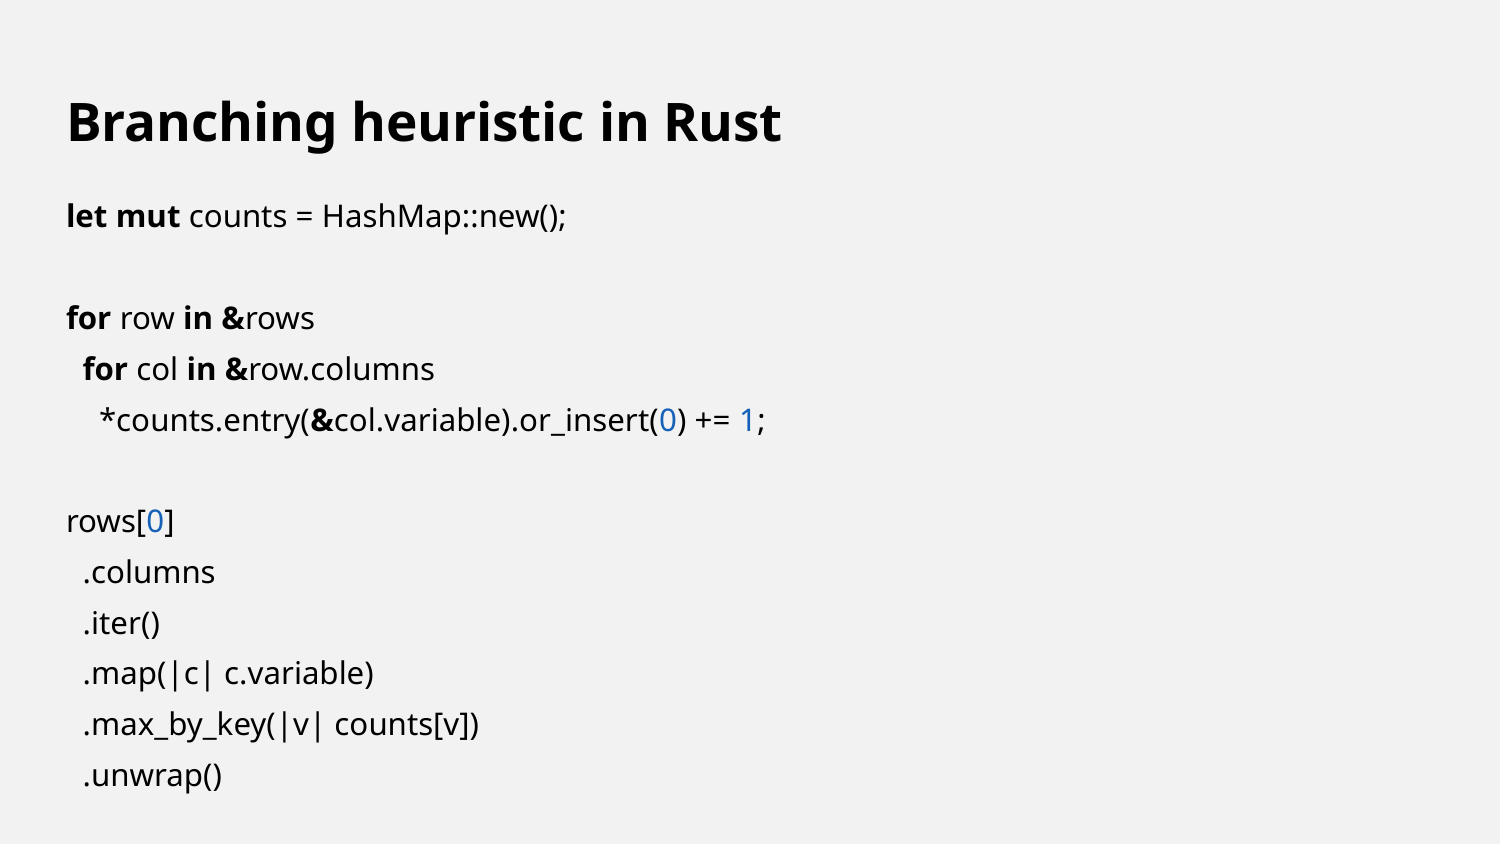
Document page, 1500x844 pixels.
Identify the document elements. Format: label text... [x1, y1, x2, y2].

title Branching heuristic in Rust [51, 72, 1449, 167]
list let mut counts = HashMap::new(); for row in &rows for col in &row.columns *counts.entry(&col.variable).or_insert(0) += 1; rows[0] .columns .iter() .map(|c| c.variable) .max_by_key(|v| counts[v]) .unwrap() [51, 189, 1449, 798]
